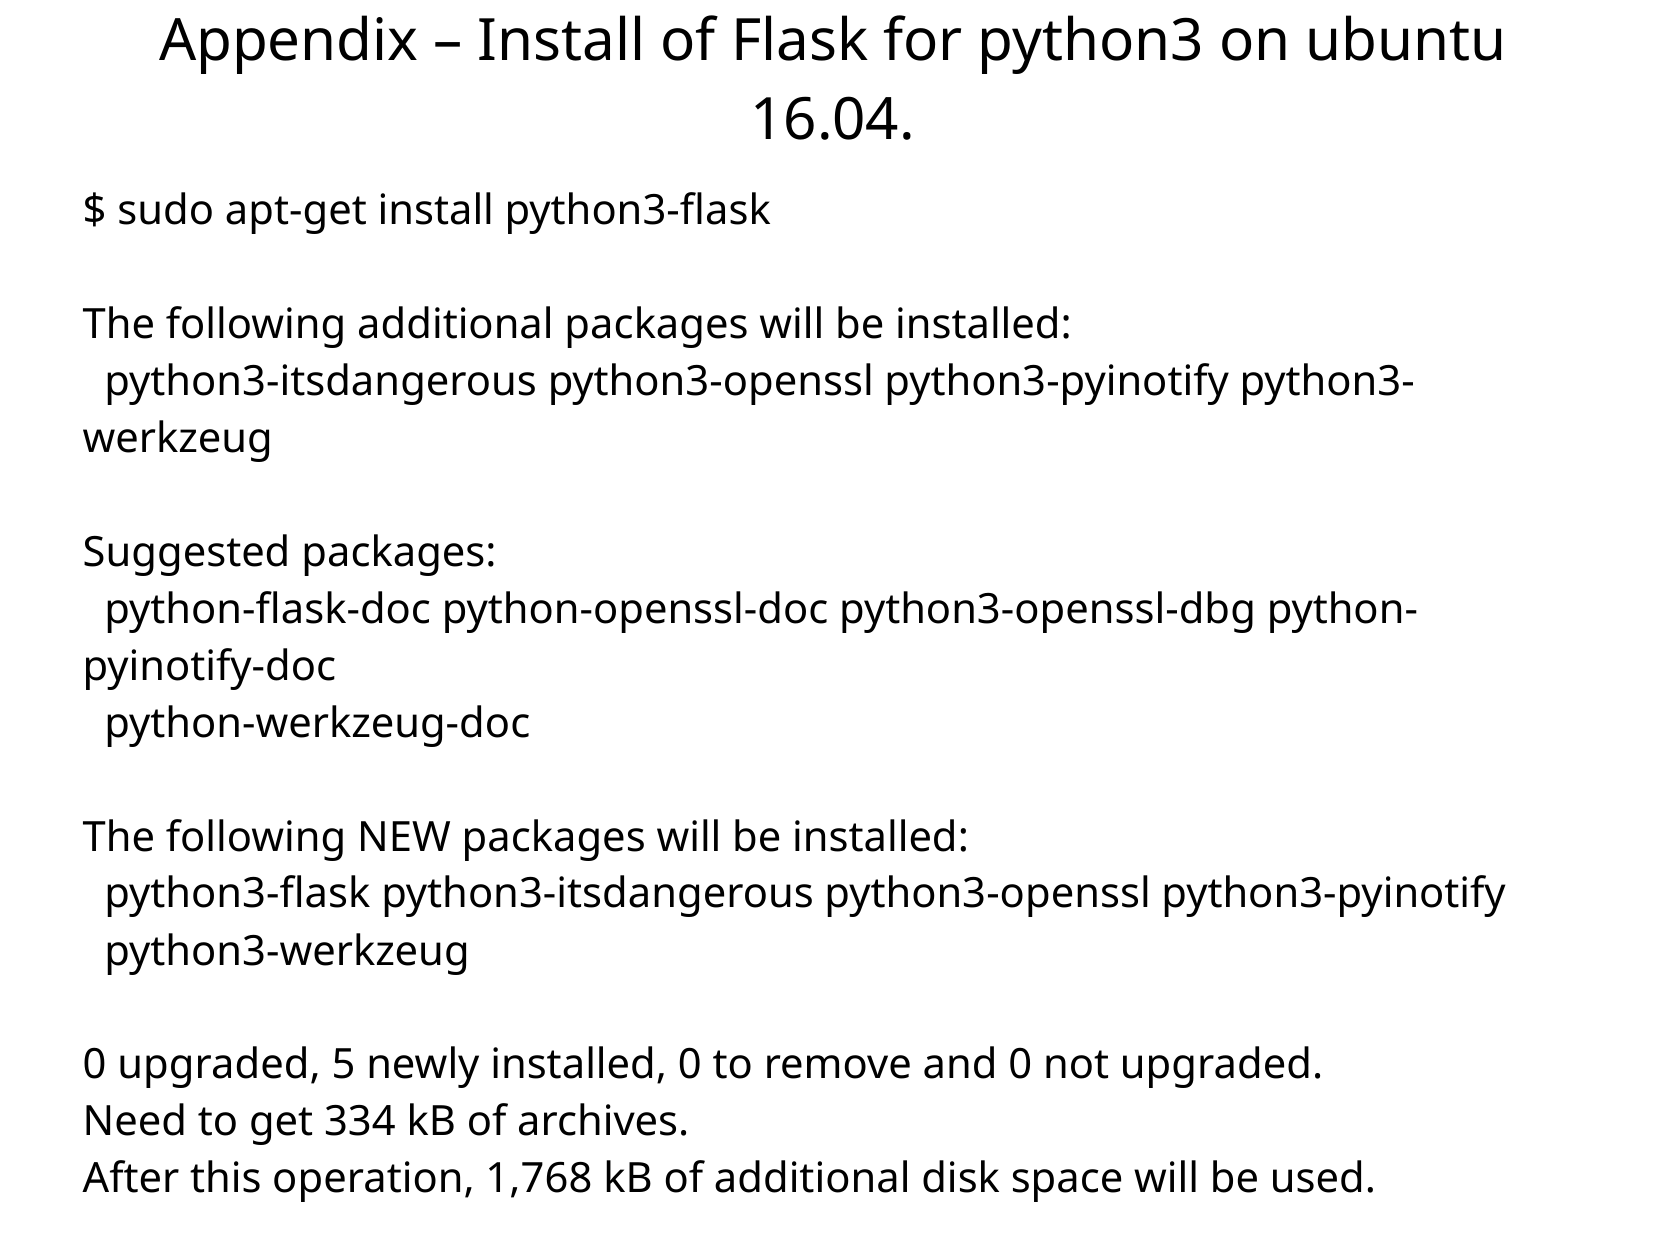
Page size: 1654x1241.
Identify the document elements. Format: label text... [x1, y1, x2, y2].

text_box $ sudo apt-get install python3-flask The following additional packages will be installed: python3-itsdangerous python3-openssl python3-pyinotify python3-werkzeug Suggested packages: python-flask-doc python-openssl-doc python3-openssl-dbg python-pyinotify-doc python-werkzeug-doc The following NEW packages will be installed: python3-flask python3-itsdangerous python3-openssl python3-pyinotify python3-werkzeug 0 upgraded, 5 newly installed, 0 to remove and 0 not upgraded. Need to get 334 kB of archives. After this operation, 1,768 kB of additional disk space will be used. [68, 171, 1586, 988]
text_box Appendix – Install of Flask for python3 on ubuntu 16.04. [88, 31, 1577, 124]
